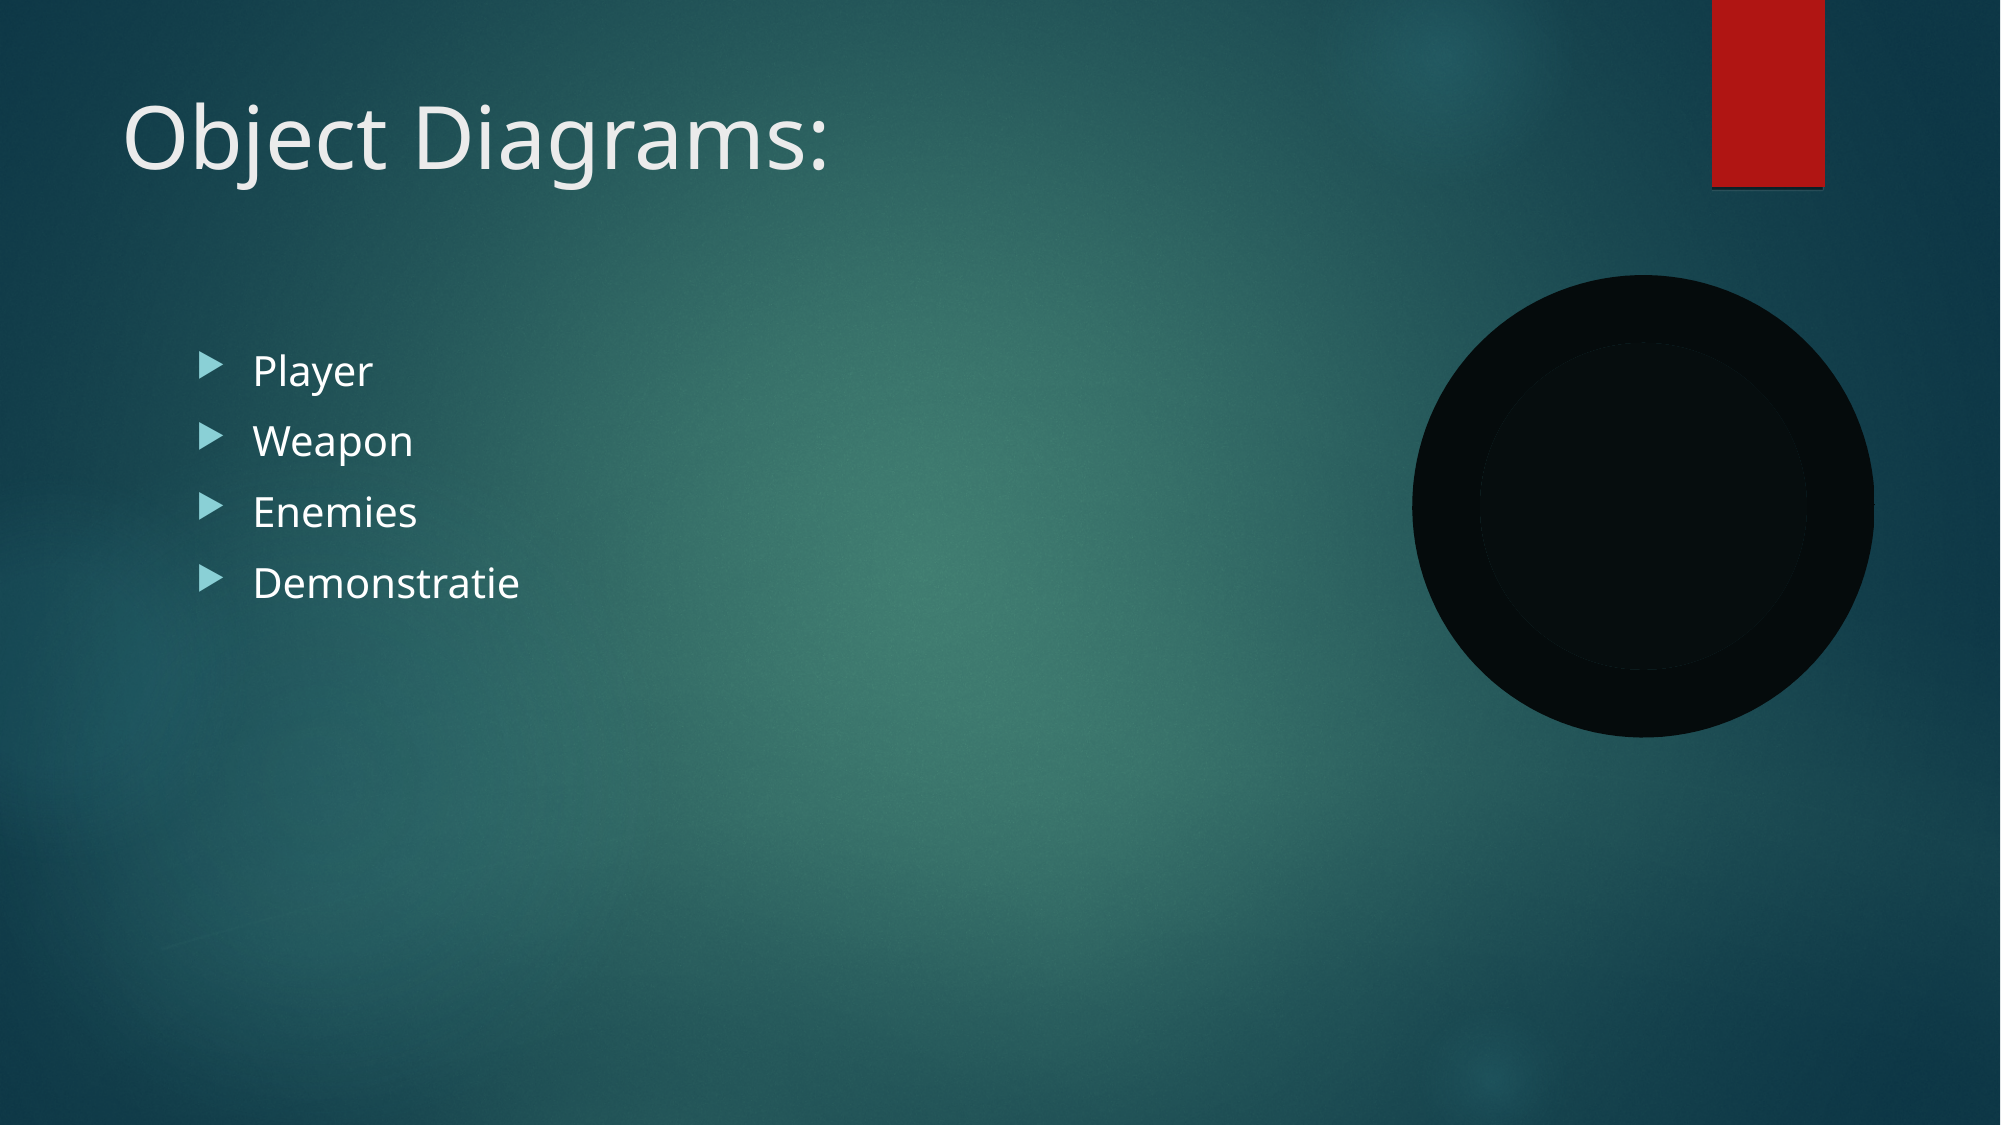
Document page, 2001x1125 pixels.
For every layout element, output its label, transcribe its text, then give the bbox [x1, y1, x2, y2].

list Player Weapon Enemies Demonstratie [181, 336, 1649, 1026]
title Object Diagrams: [106, 74, 1649, 305]
